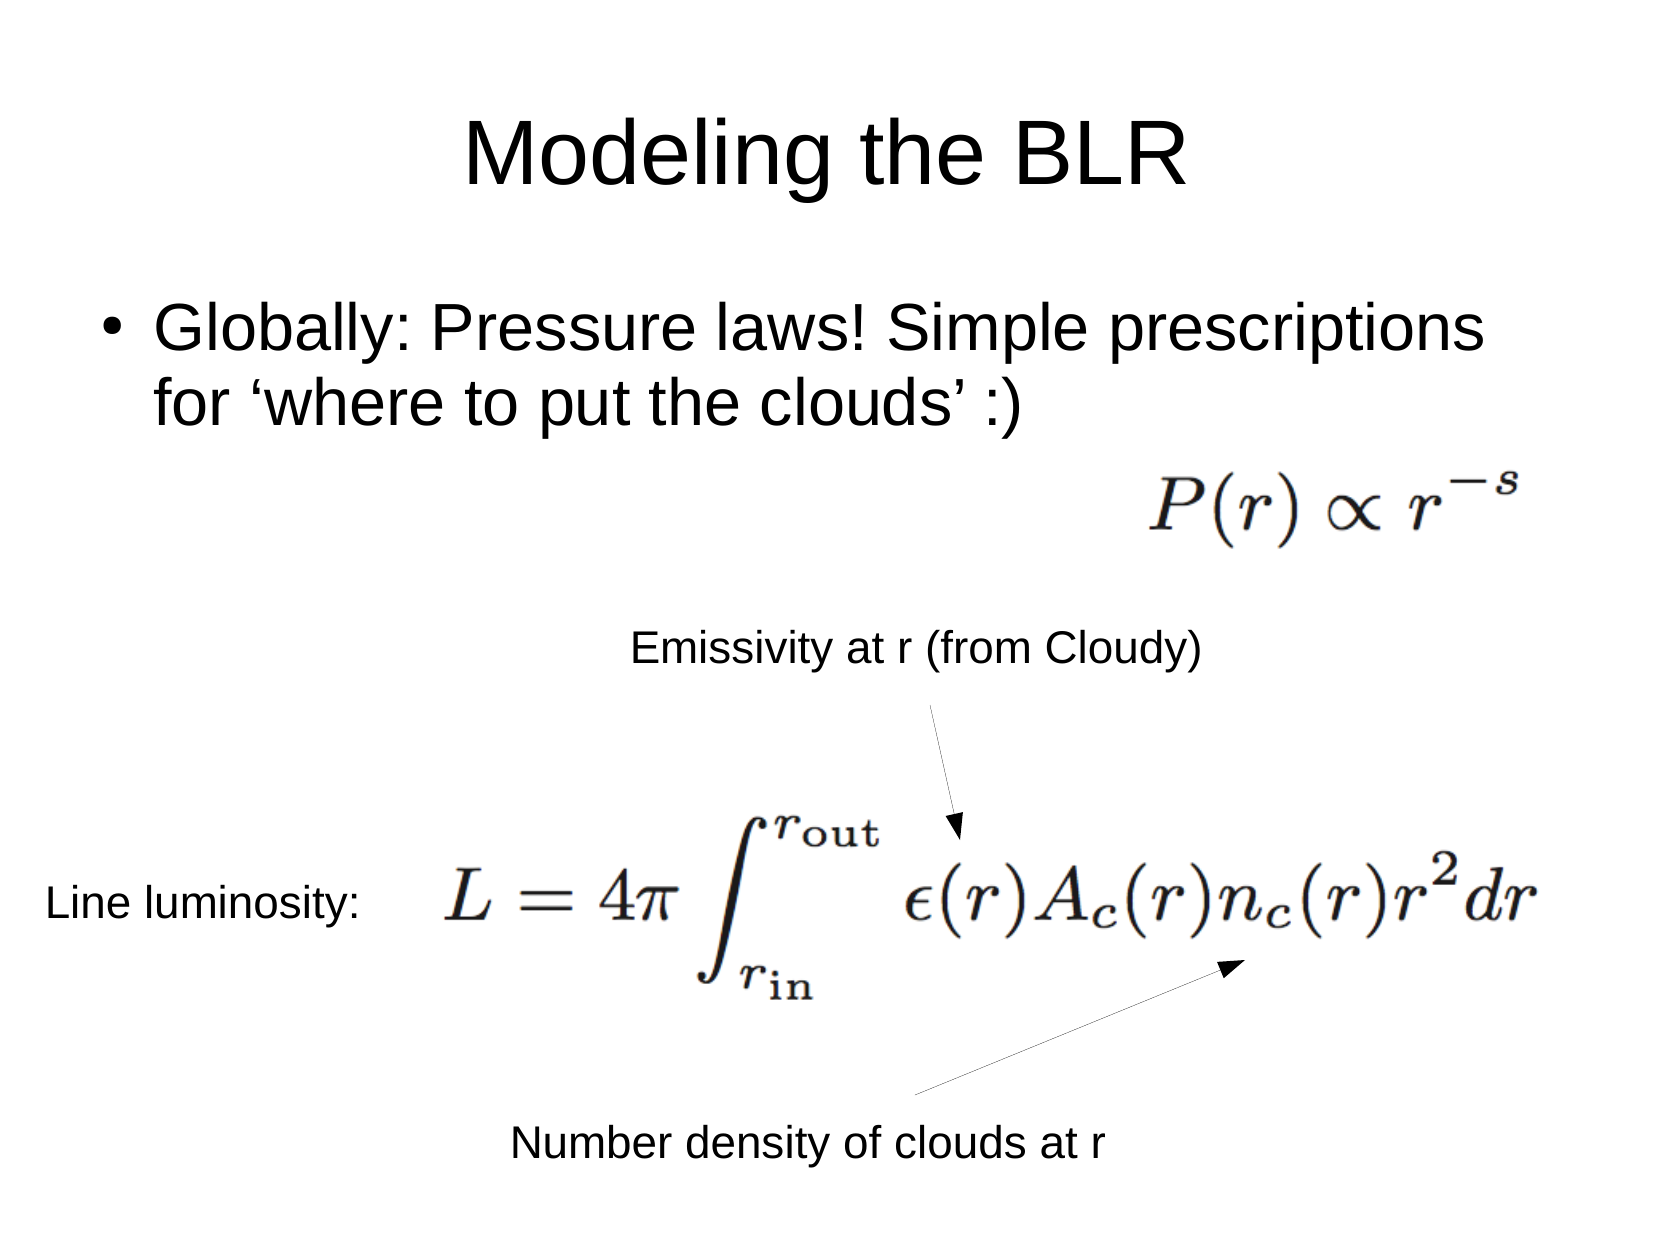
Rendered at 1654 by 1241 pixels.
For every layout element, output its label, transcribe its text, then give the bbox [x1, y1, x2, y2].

list Globally: Pressure laws! Simple prescriptions for ‘where to put the clouds’ :) [82, 290, 1571, 1010]
picture [405, 735, 1540, 1036]
text_box Emissivity at r (from Cloudy) [615, 615, 1218, 682]
picture [1073, 374, 1531, 602]
text_box Line luminosity: [30, 870, 376, 937]
title Modeling the BLR [82, 49, 1571, 257]
text_box Number density of clouds at r [495, 1110, 1121, 1177]
